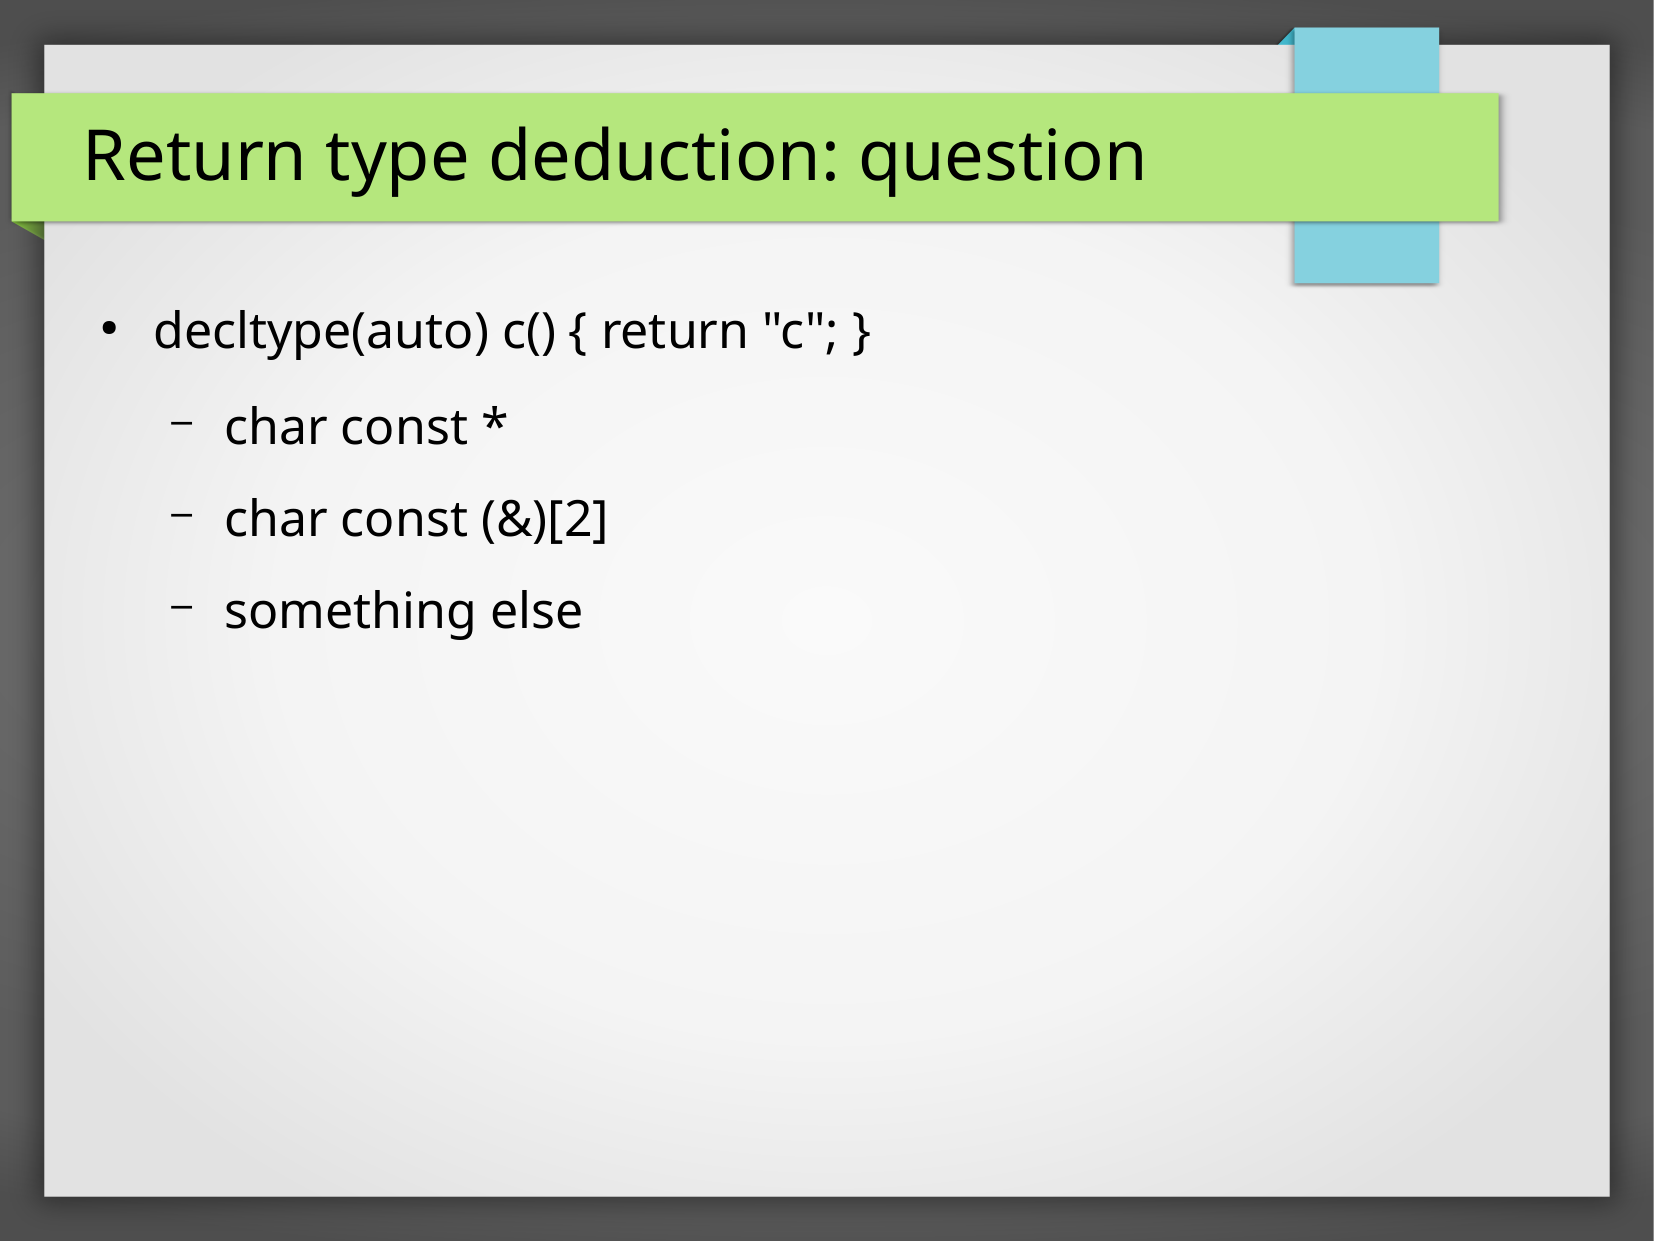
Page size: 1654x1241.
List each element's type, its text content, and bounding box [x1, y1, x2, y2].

title Return type deduction: question [82, 94, 1264, 213]
list decltype(auto) c() { return "c"; } char const * char const (&)[2] something else [82, 295, 1571, 1015]
picture [0, 0, 1654, 1241]
